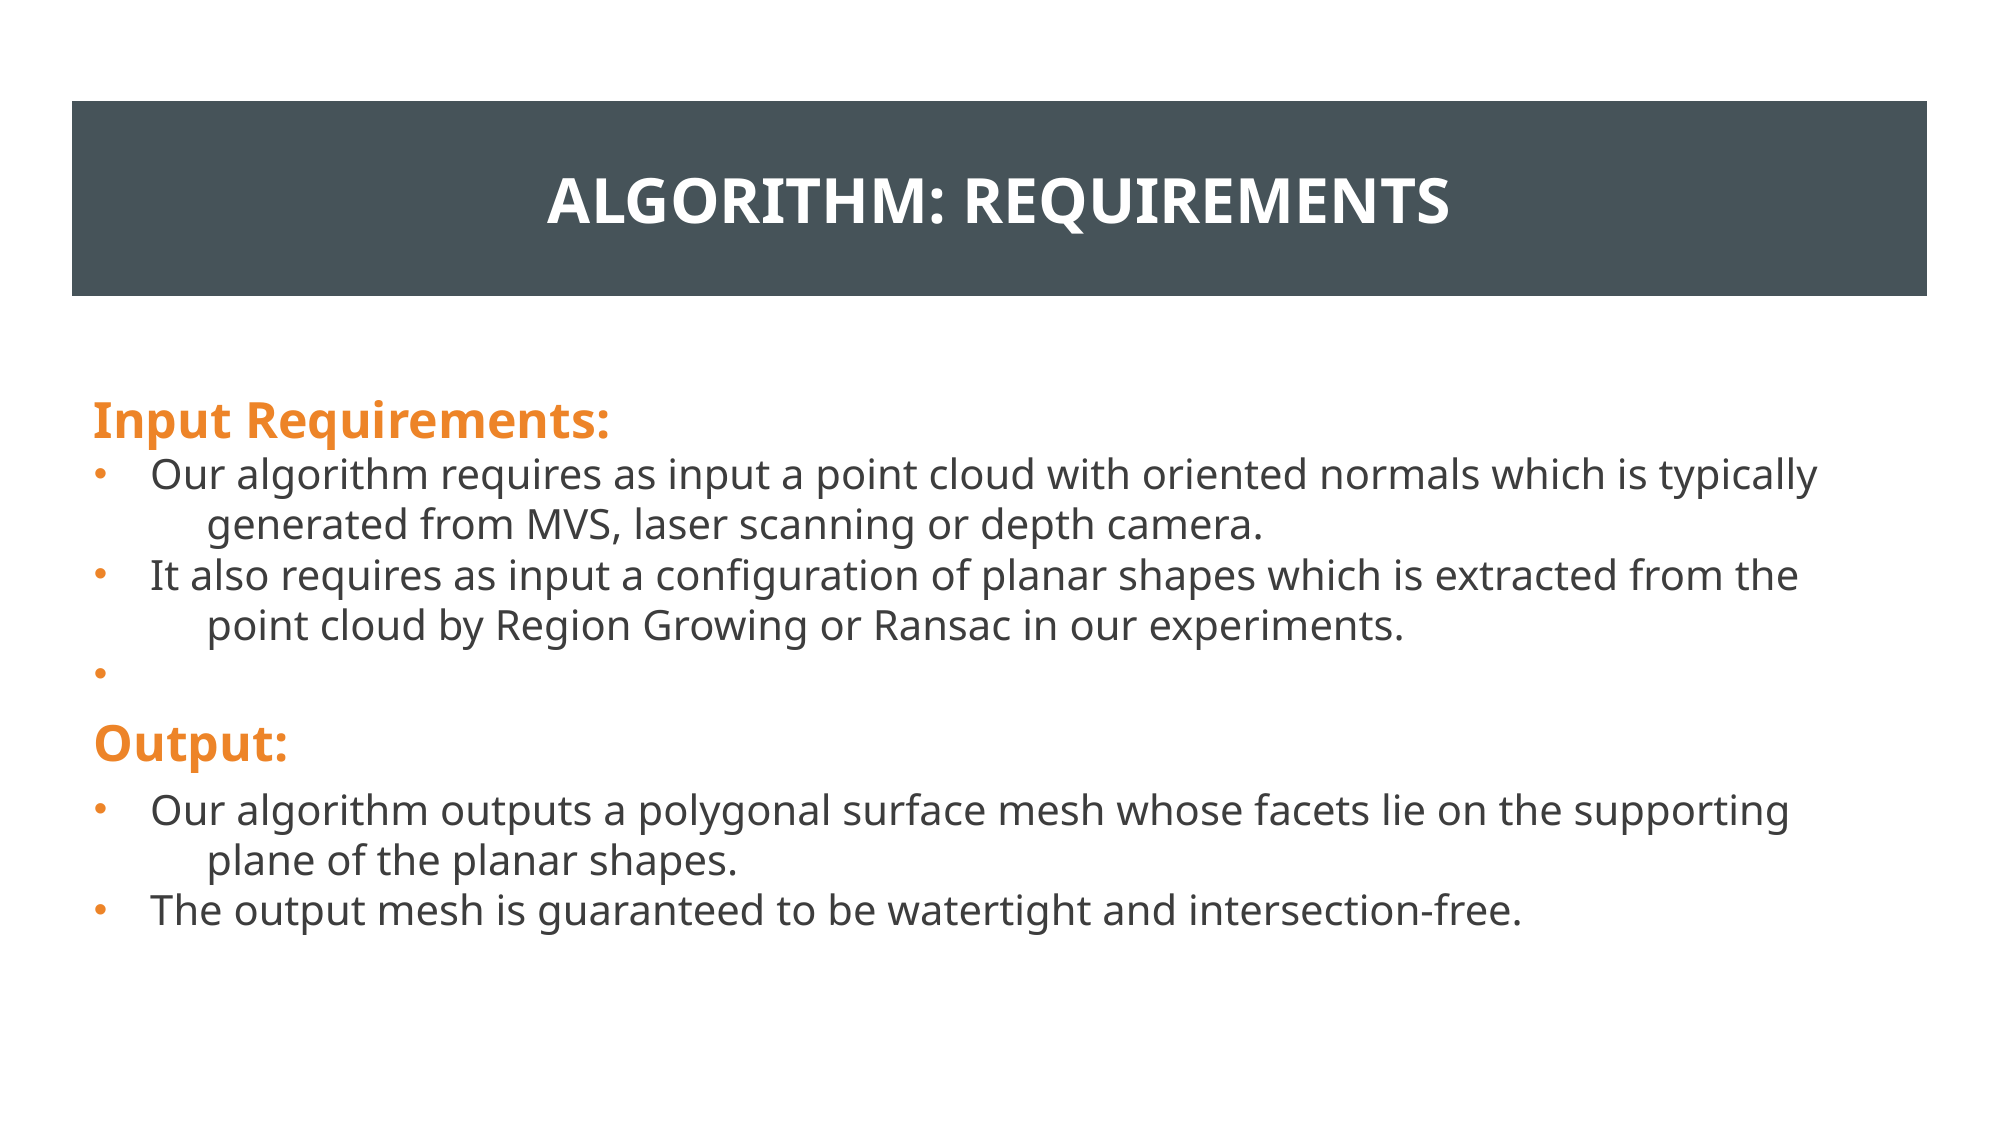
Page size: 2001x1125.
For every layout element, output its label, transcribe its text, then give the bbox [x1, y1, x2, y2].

title ALGORITHM: REQUIREMENTS [95, 115, 1905, 282]
list Input Requirements: Our algorithm requires as input a point cloud with oriented normals which is typically generated from MVS, laser scanning or depth camera. It also requires as input a configuration of planar shapes which is extracted from the point cloud by Region Growing or Ransac in our experiments. Output: Our algorithm outputs a polygonal surface mesh whose facets lie on the supporting plane of the planar shapes. The output mesh is guaranteed to be watertight and intersection-free. [78, 329, 1922, 1046]
